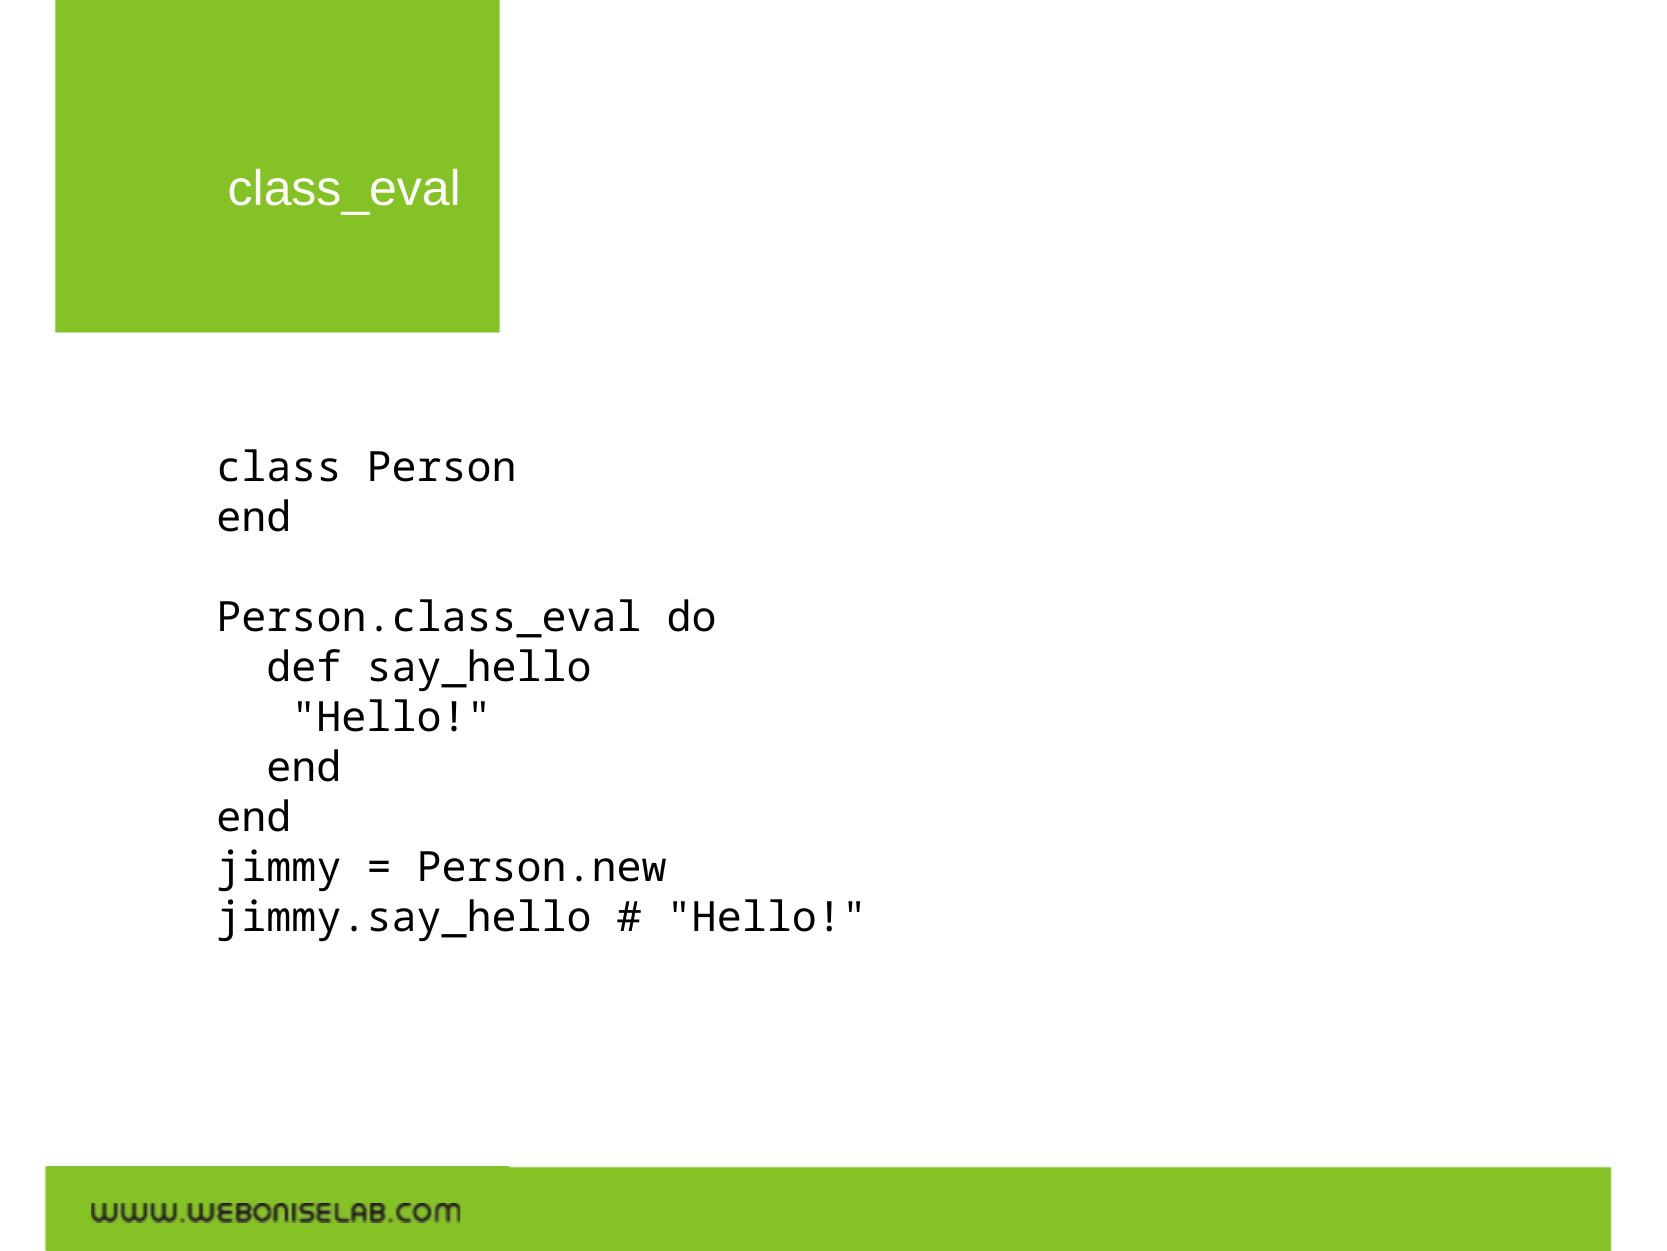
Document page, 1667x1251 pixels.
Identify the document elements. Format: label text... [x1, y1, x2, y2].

picture [0, 0, 1667, 1251]
text_box class Person end Person.class_eval do def say_hello "Hello!" end end jimmy = Person.new jimmy.say_hello # "Hello!" [201, 432, 945, 948]
text_box class_eval [106, 160, 461, 218]
